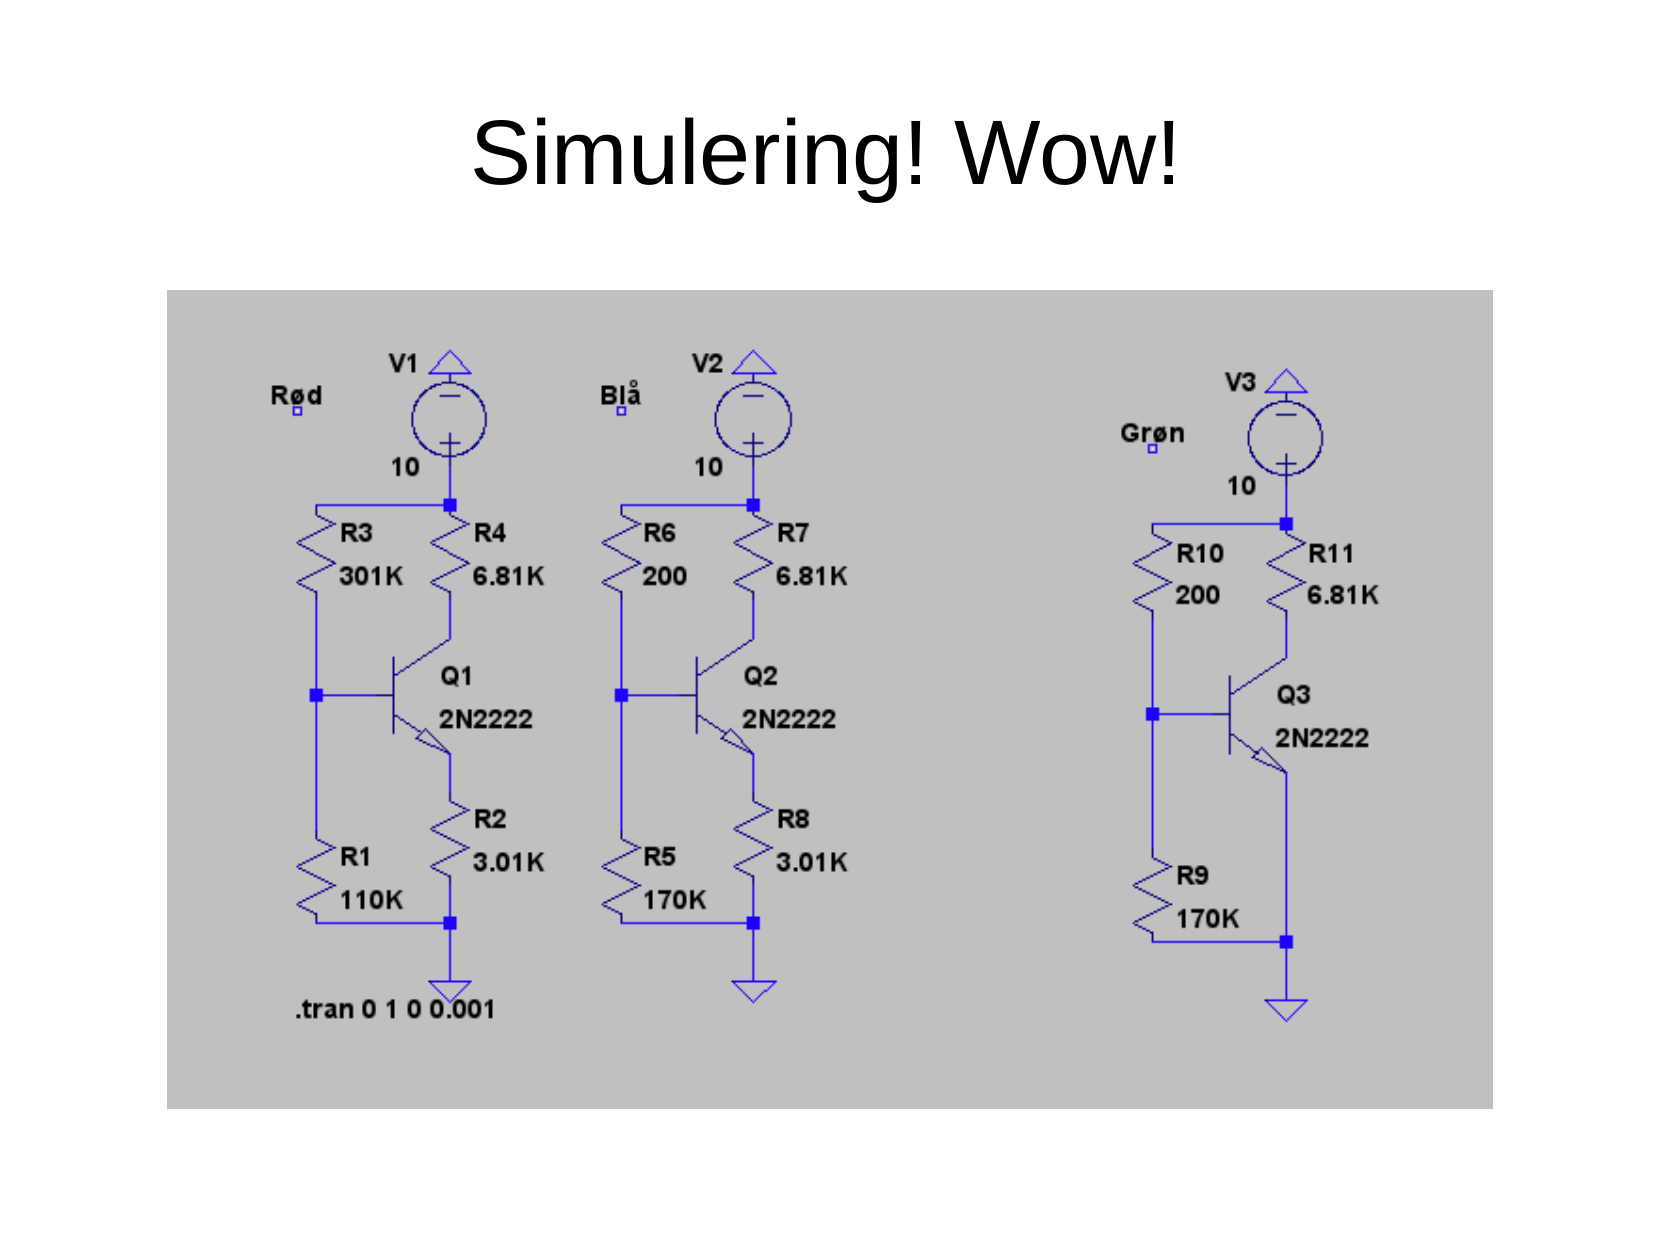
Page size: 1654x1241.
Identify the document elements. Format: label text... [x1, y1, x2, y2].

picture [167, 290, 1493, 1109]
title Simulering! Wow! [82, 56, 1571, 250]
